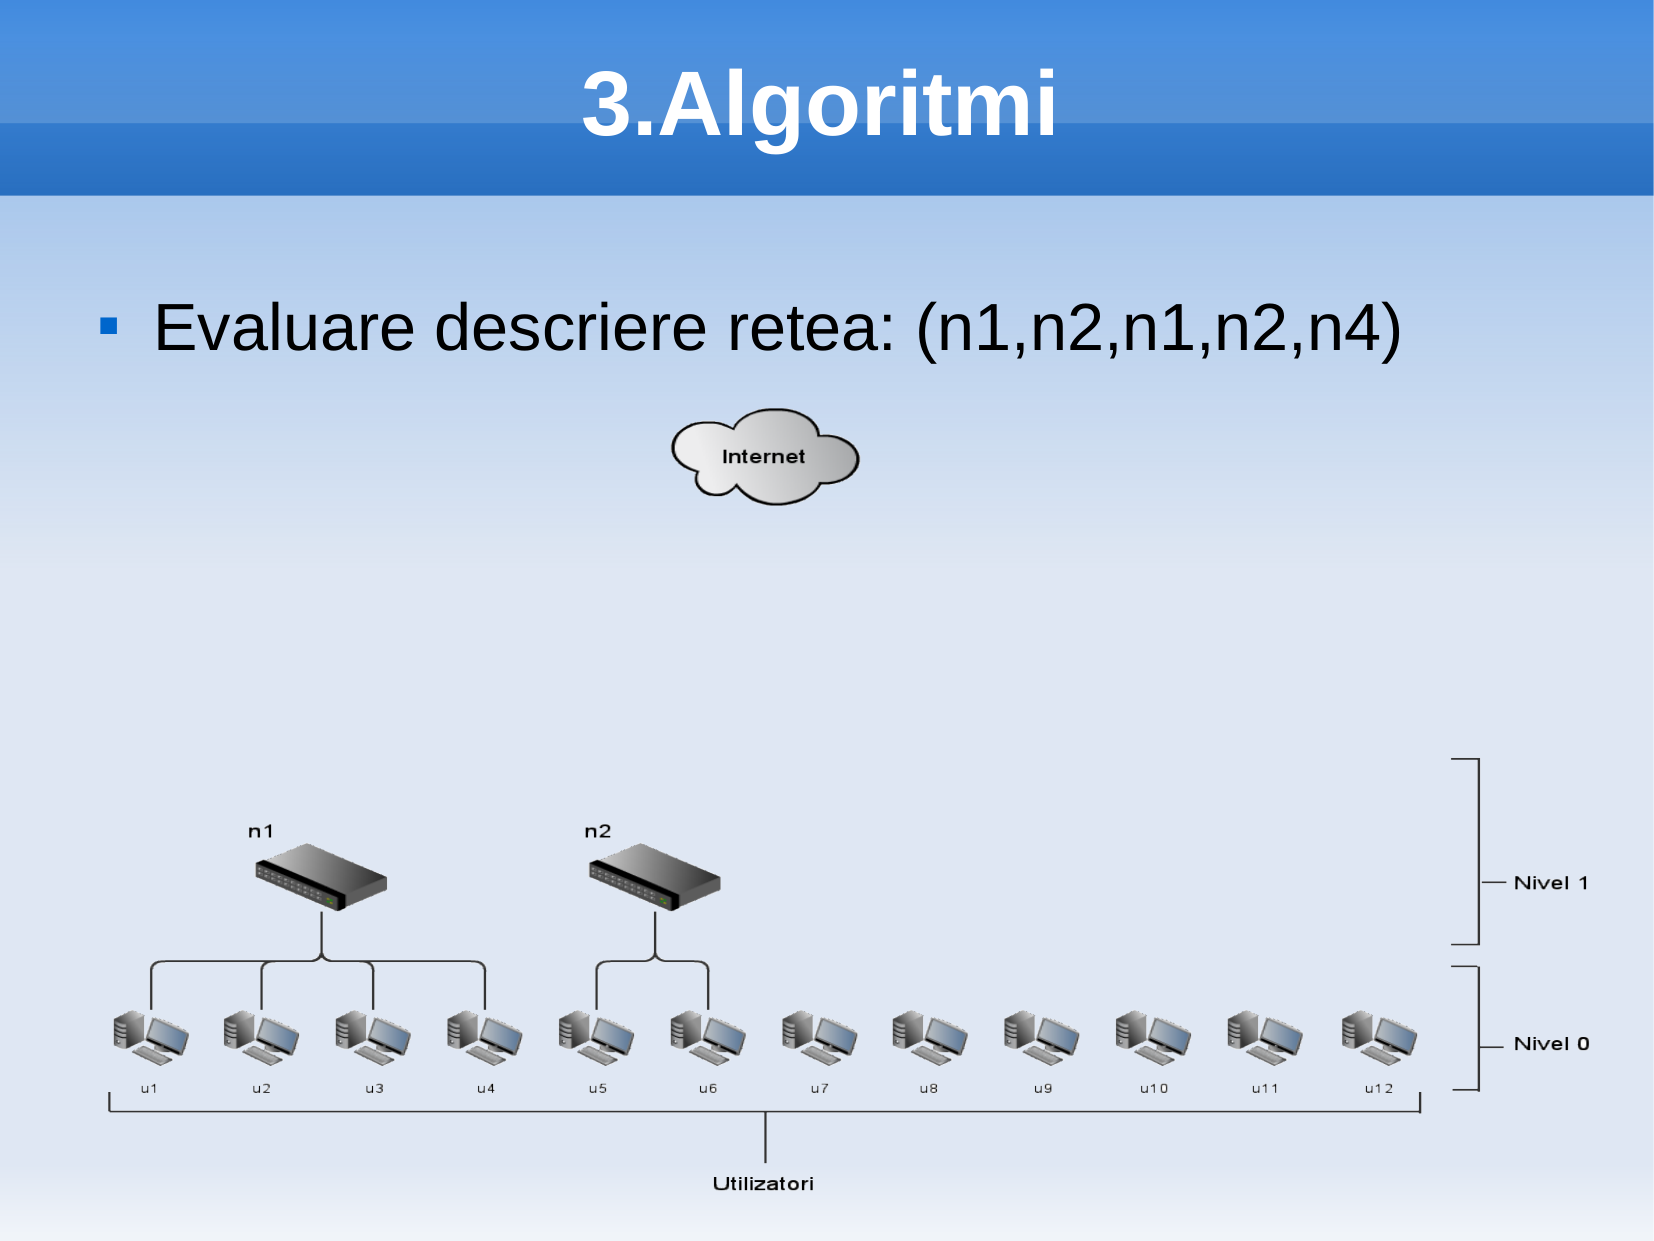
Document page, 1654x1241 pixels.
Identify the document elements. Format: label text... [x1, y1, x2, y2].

list Evaluare descriere retea: (n1,n2,n1,n2,n4) [82, 290, 1571, 374]
picture [0, 0, 1654, 1241]
title 3.Algoritmi [76, 0, 1565, 208]
